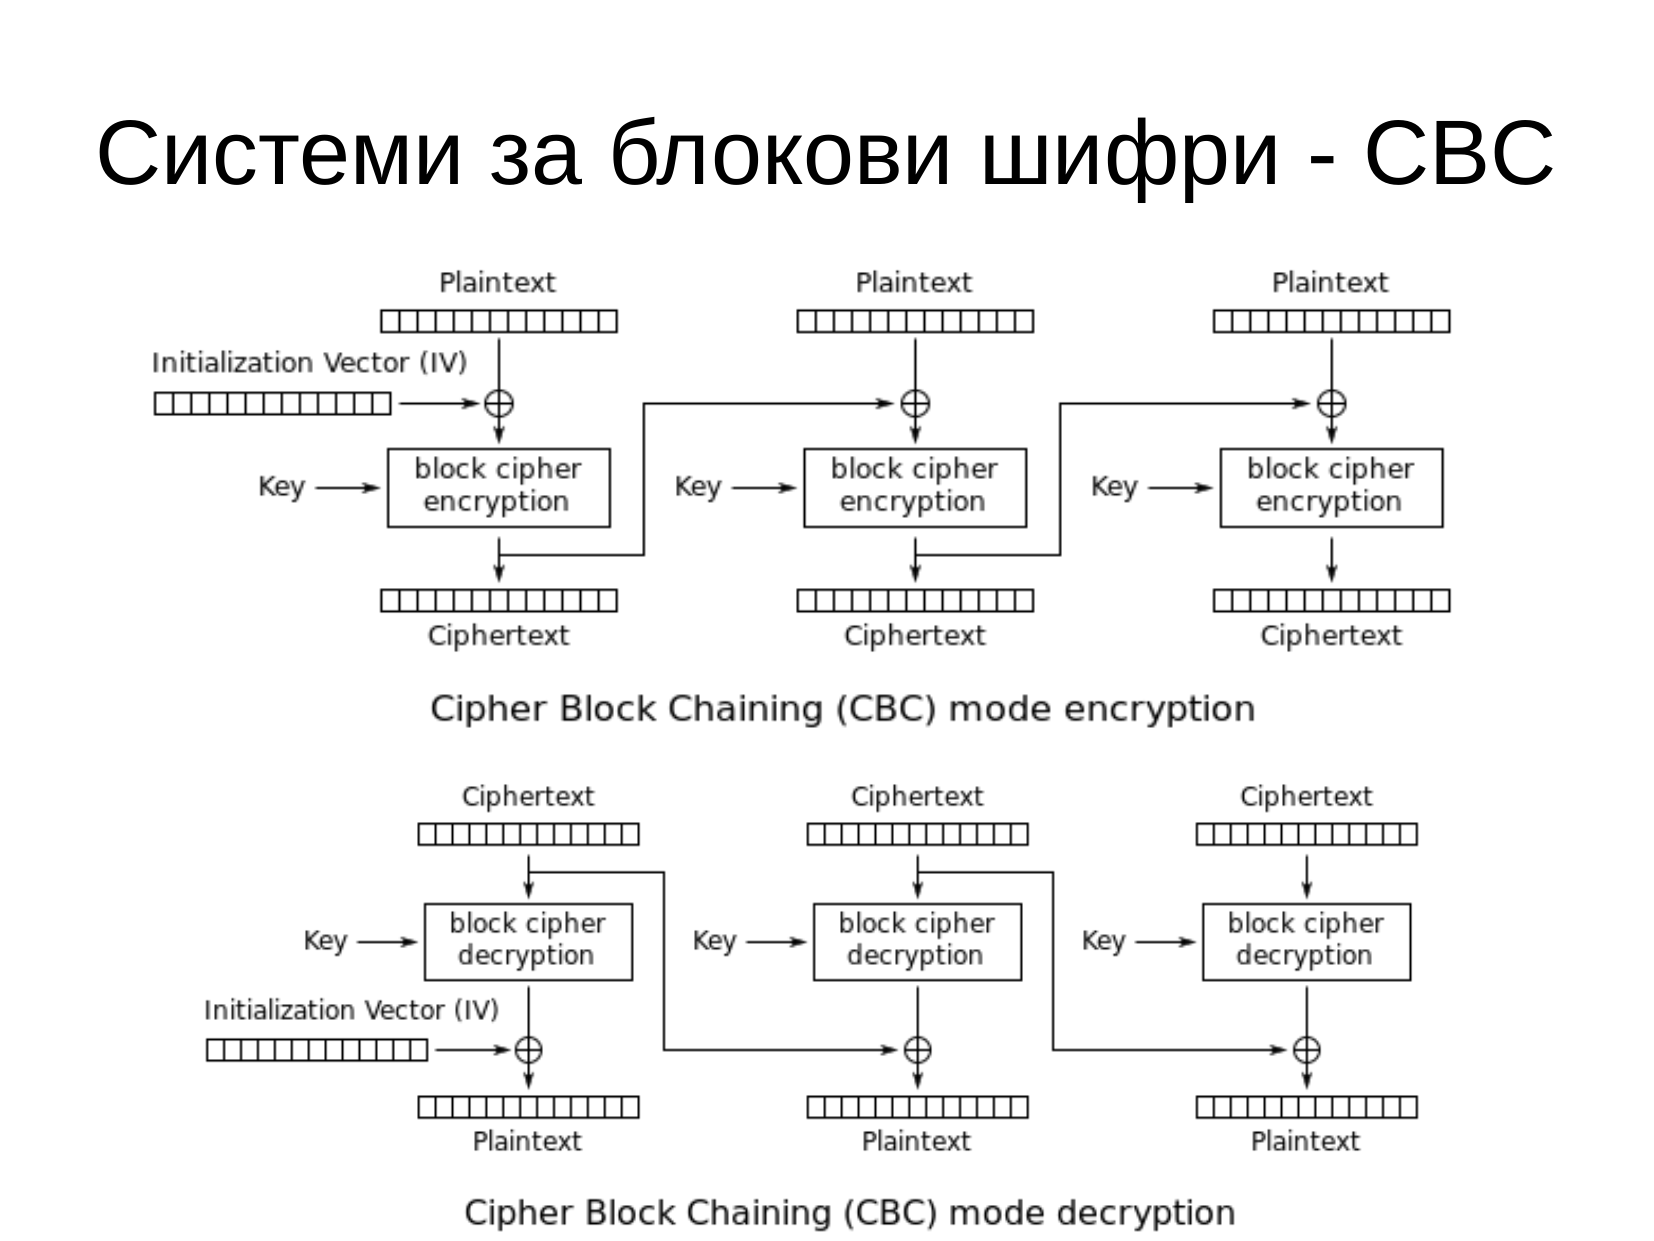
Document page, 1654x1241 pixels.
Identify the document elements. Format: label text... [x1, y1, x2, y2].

title Системи за блокови шифри - CBC [82, 56, 1571, 250]
picture [141, 232, 1501, 1241]
